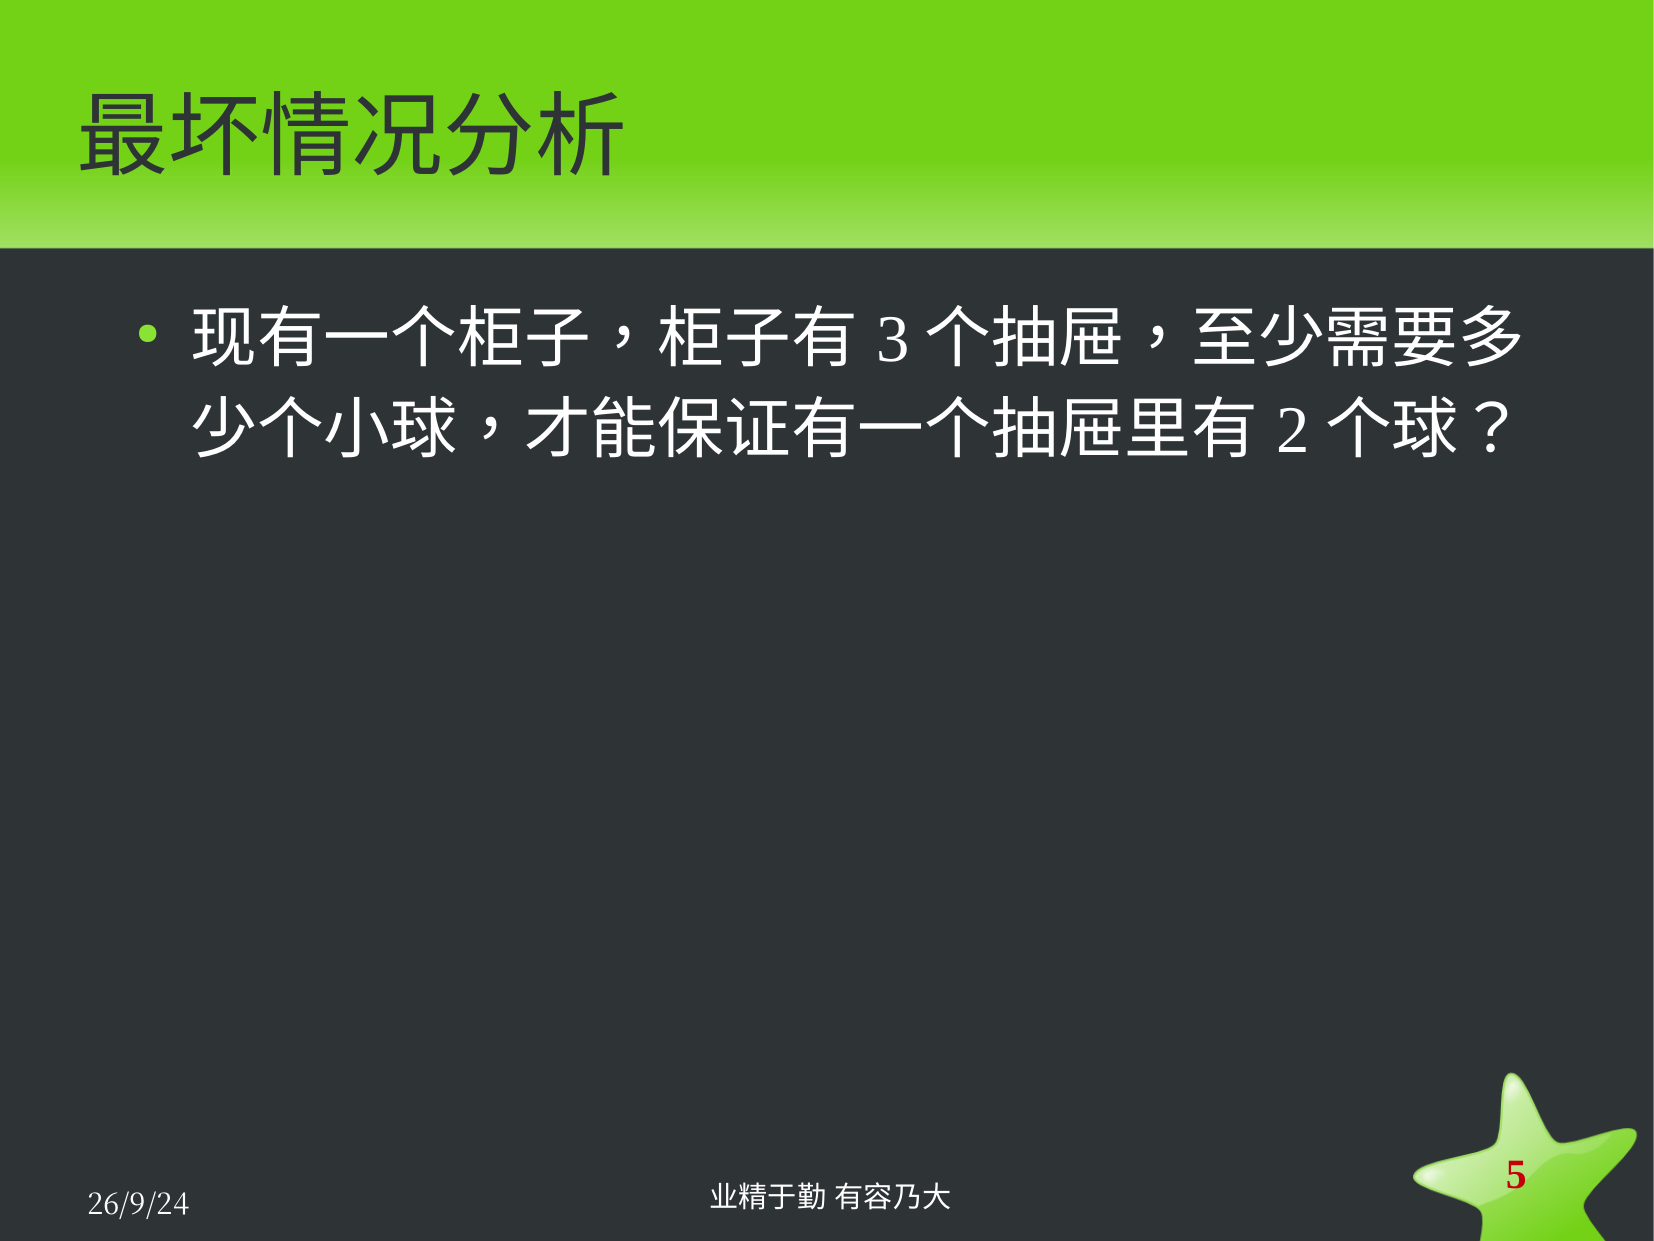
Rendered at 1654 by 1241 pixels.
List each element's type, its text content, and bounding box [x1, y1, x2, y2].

title 最坏情况分析 [76, 36, 1565, 229]
list 现有一个柜子，柜子有3个抽屉，至少需要多少个小球，才能保证有一个抽屉里有2个球？ [82, 290, 1571, 1094]
picture [0, 0, 1654, 1241]
